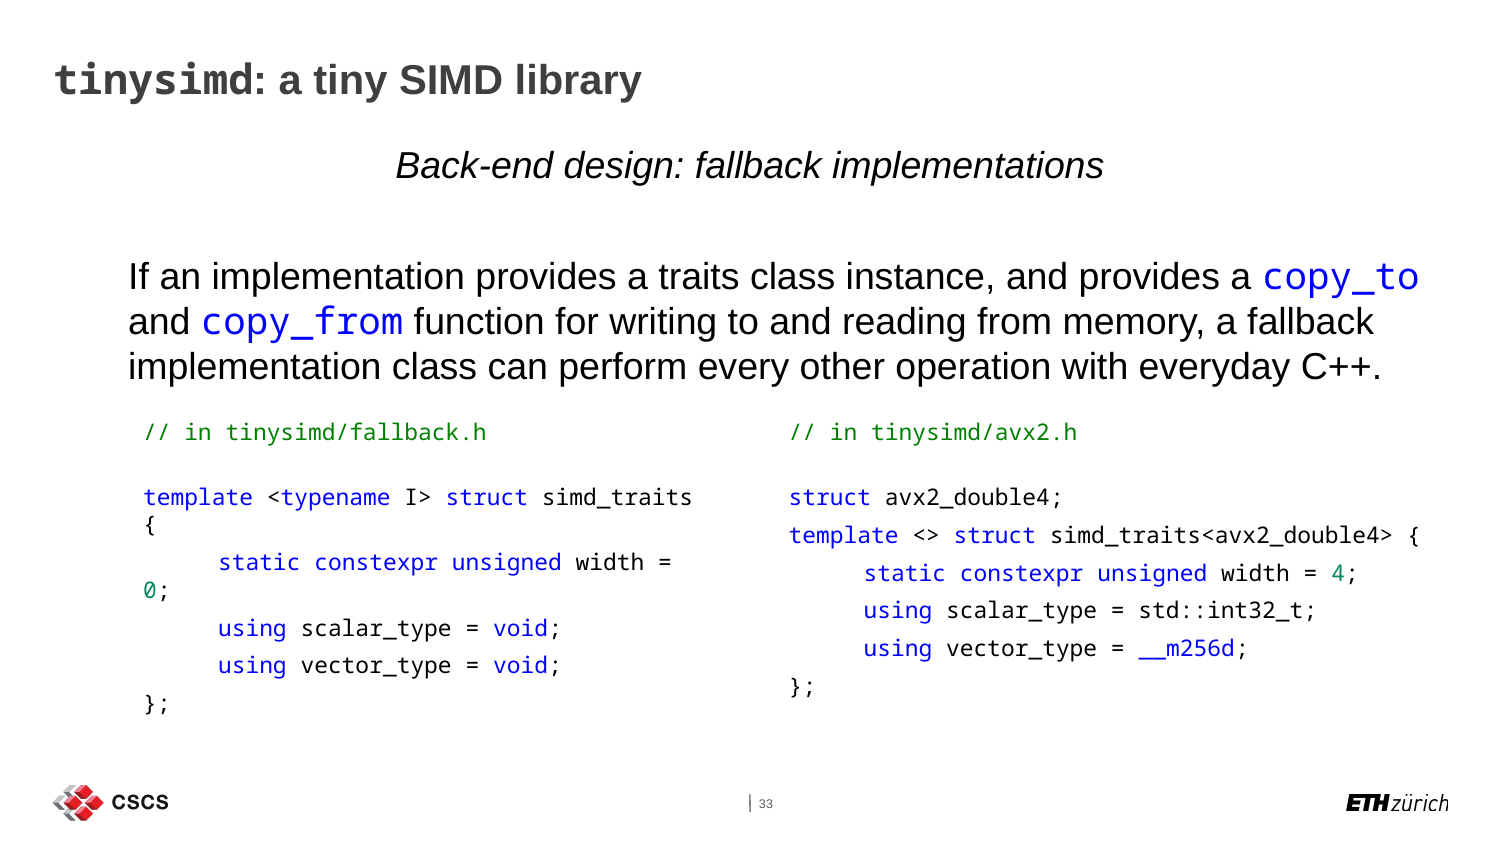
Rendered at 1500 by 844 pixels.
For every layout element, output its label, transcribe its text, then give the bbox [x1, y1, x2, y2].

picture [1346, 794, 1448, 811]
slide_number <number> [750, 794, 798, 813]
text_box // in tinysimd/avx2.h struct avx2_double4; template <> struct simd_traits<avx2_double4> { static constexpr unsigned width = 4; using scalar_type = std::int32_t; using vector_type = __m256d; }; [773, 402, 1448, 767]
text_box // in tinysimd/fallback.h template <typename I> struct simd_traits { static constexpr unsigned width = 0; using scalar_type = void; using vector_type = void; }; [53, 402, 727, 767]
list Back-end design: fallback implementations If an implementation provides a traits class instance, and provides a copy_to and copy_from function for writing to and reading from memory, a fallback implementation class can perform every other operation with everyday C++. [53, 133, 1447, 767]
picture [43, 775, 177, 830]
title tinysimd: a tiny SIMD library [53, 5, 1447, 112]
